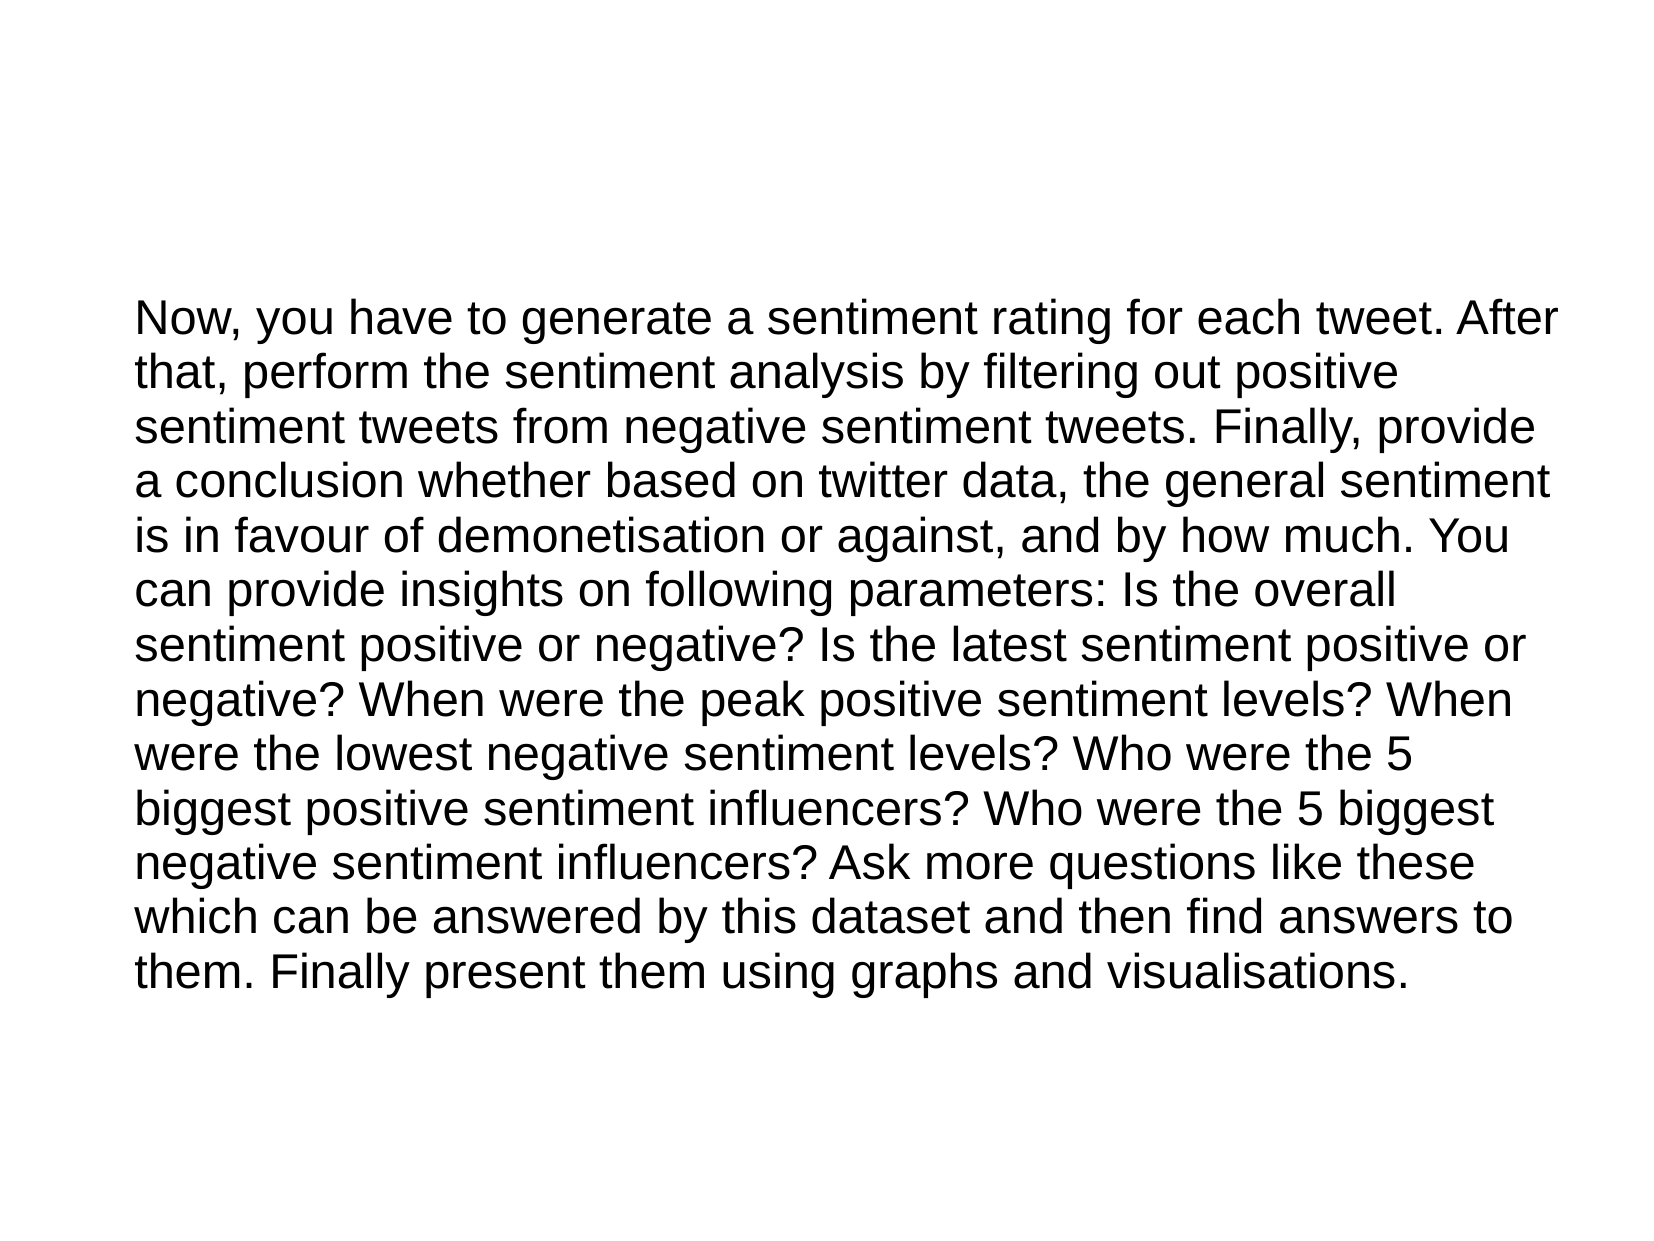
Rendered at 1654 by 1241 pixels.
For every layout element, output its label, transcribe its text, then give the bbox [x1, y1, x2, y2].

list Now, you have to generate a sentiment rating for each tweet. After that, perform the sentiment analysis by filtering out positive sentiment tweets from negative sentiment tweets. Finally, provide a conclusion whether based on twitter data, the general sentiment is in favour of demonetisation or against, and by how much. You can provide insights on following parameters: Is the overall sentiment positive or negative? Is the latest sentiment positive or negative? When were the peak positive sentiment levels? When were the lowest negative sentiment levels? Who were the 5 biggest positive sentiment influencers? Who were the 5 biggest negative sentiment influencers? Ask more questions like these which can be answered by this dataset and then find answers to them. Finally present them using graphs and visualisations. [82, 290, 1571, 1010]
